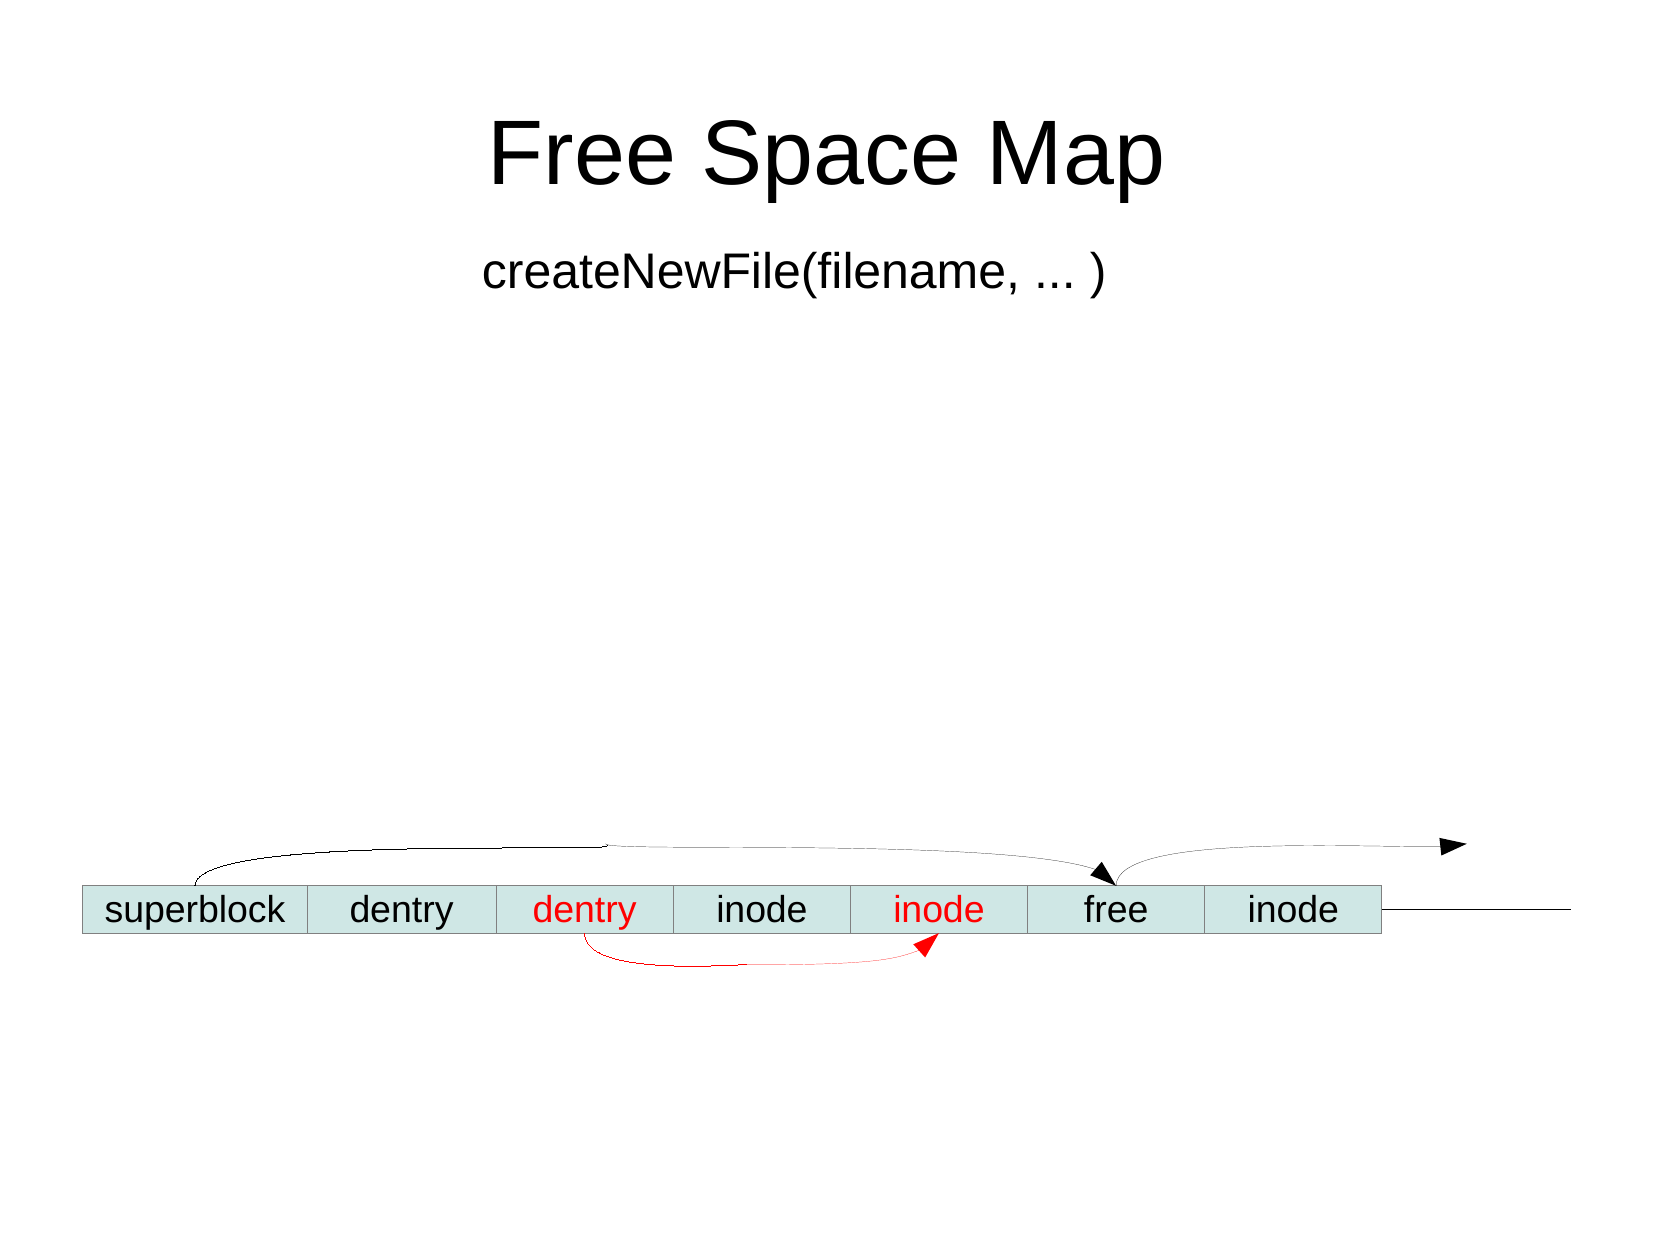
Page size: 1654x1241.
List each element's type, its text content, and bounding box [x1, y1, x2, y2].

text_box free [1027, 885, 1204, 934]
text_box dentry [307, 885, 496, 934]
text_box dentry [496, 885, 673, 934]
text_box createNewFile(filename, ... ) [467, 236, 1123, 307]
text_box inode [850, 885, 1027, 934]
text_box inode [673, 885, 850, 934]
title Free Space Map [82, 49, 1571, 257]
text_box inode [1204, 885, 1382, 934]
text_box superblock [82, 885, 307, 934]
